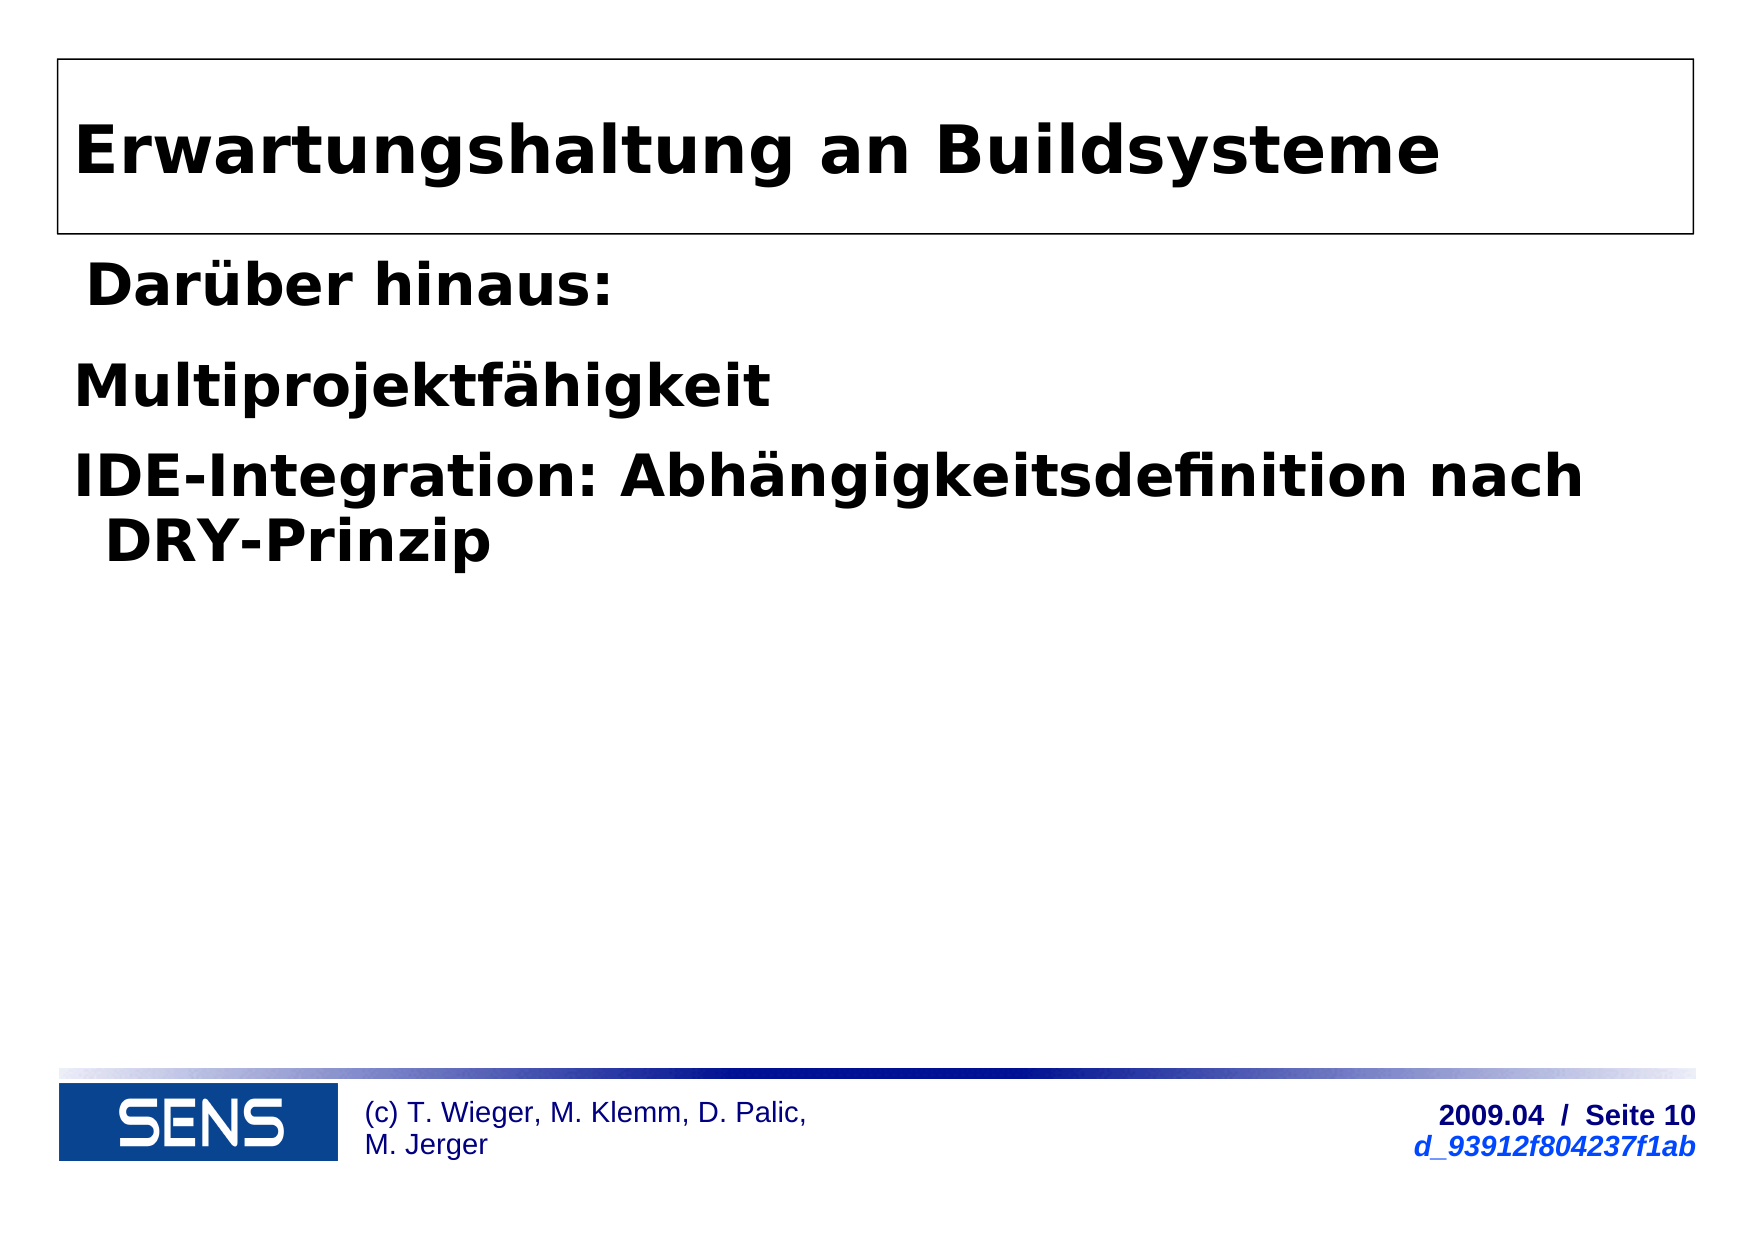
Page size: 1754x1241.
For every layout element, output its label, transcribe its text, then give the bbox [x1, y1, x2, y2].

picture [59, 1068, 1696, 1079]
picture [59, 1083, 338, 1161]
list Darüber hinaus: Multiprojektfähigkeit IDE-Integration: Abhängigkeitsdefinition nach DRY-Prinzip [73, 250, 1696, 1017]
title Erwartungshaltung an Buildsysteme [73, 61, 1693, 241]
